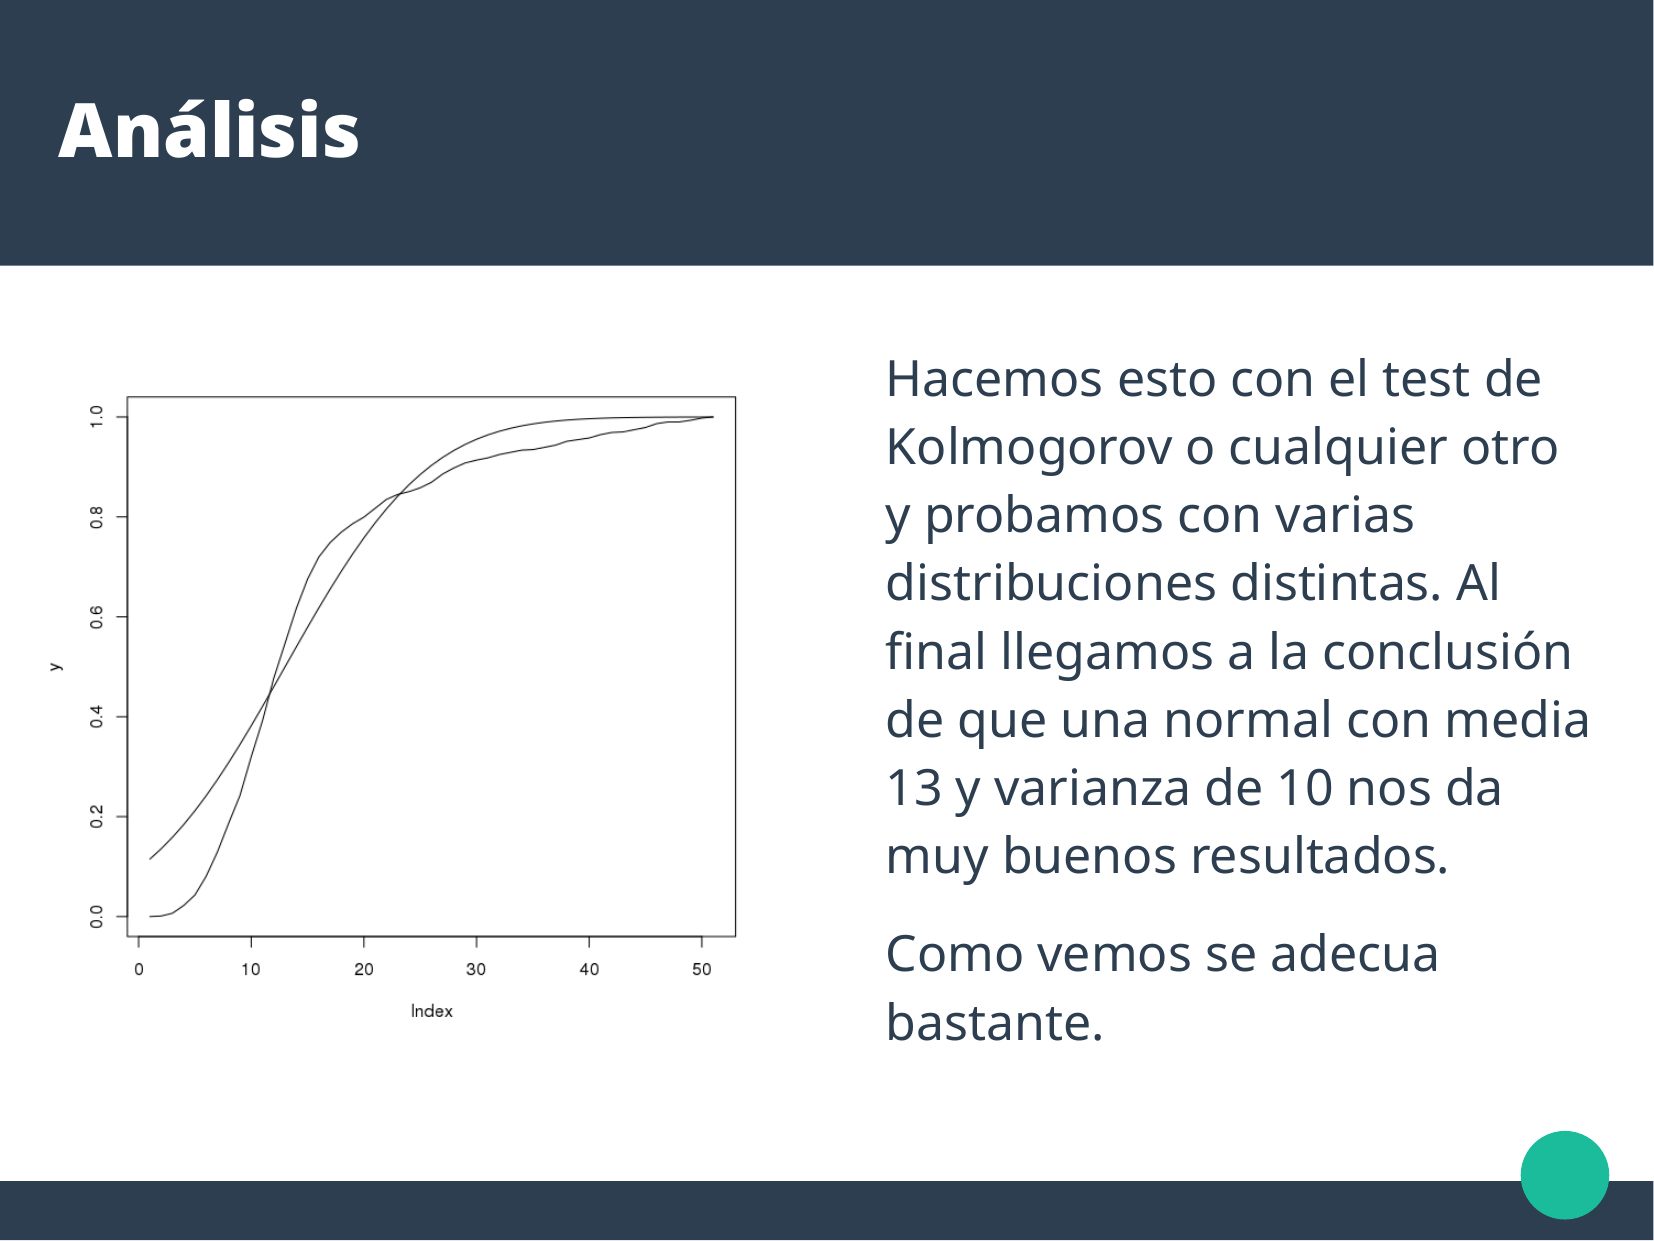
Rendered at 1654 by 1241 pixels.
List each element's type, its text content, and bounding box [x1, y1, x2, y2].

title Análisis [59, 49, 1595, 207]
list Hacemos esto con el test de Kolmogorov o cualquier otro y probamos con varias distribuciones distintas. Al final llegamos a la conclusión de que una normal con media 13 y varianza de 10 nos da muy buenos resultados. Como vemos se adecua bastante. [814, 342, 1595, 1152]
picture [44, 318, 768, 1028]
